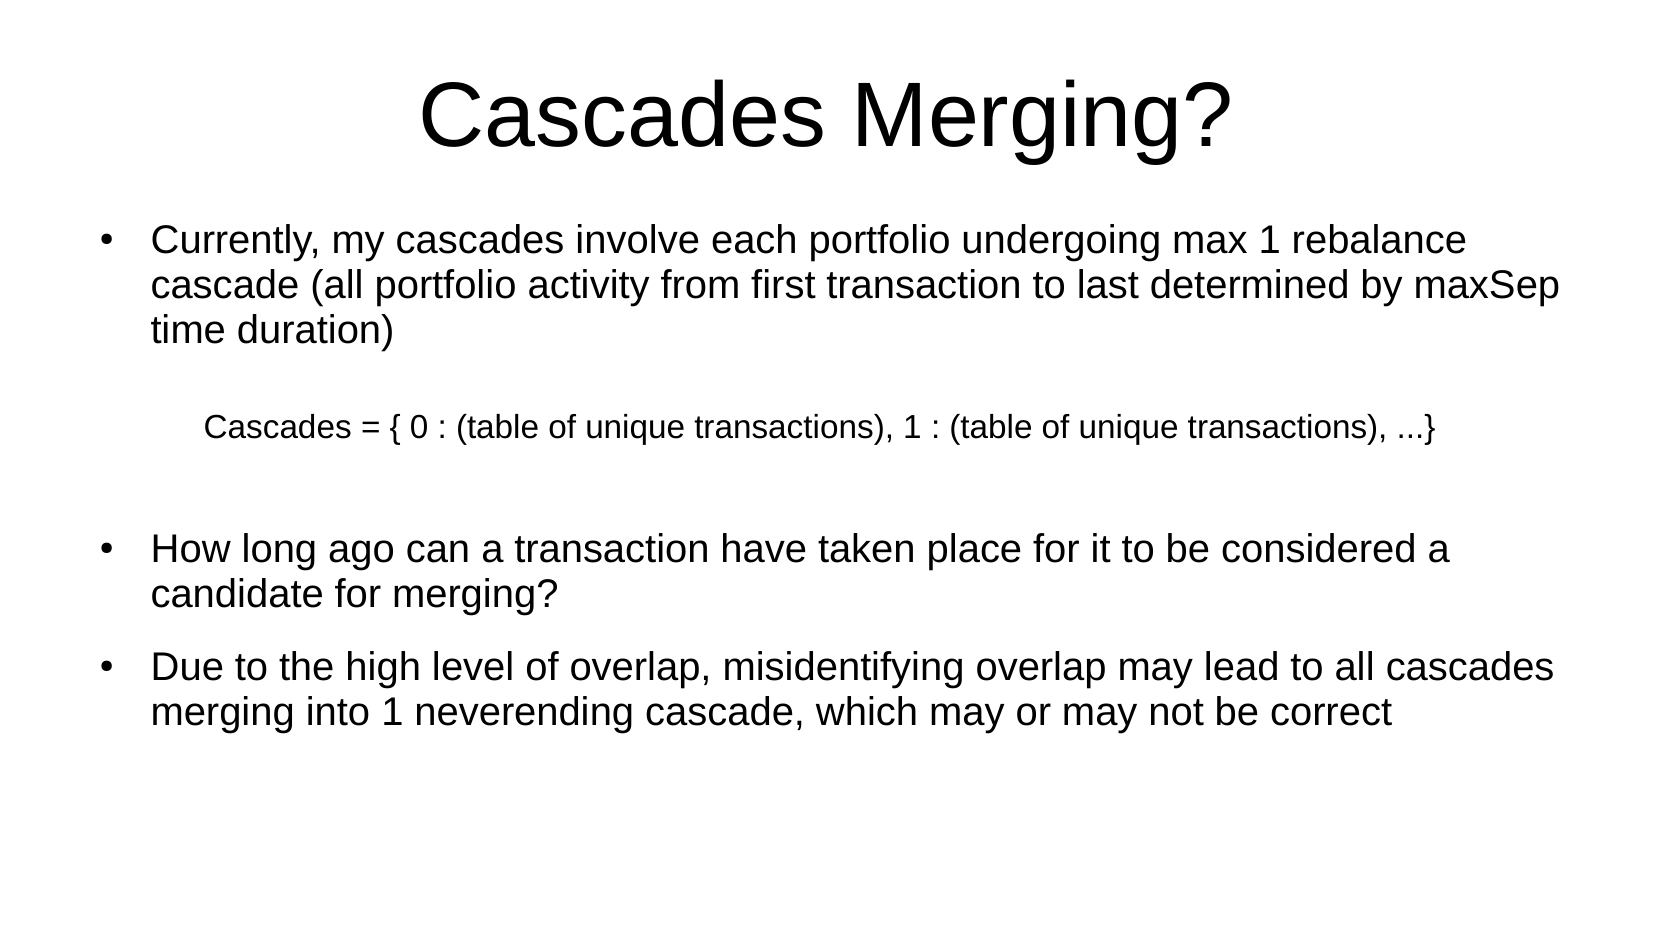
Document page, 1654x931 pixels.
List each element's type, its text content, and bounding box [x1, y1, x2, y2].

title Cascades Merging? [82, 37, 1571, 193]
text_box Cascades = { 0 : (table of unique transactions), 1 : (table of unique transactions), ...} [188, 401, 1501, 501]
list Currently, my cascades involve each portfolio undergoing max 1 rebalance cascade (all portfolio activity from first transaction to last determined by maxSep time duration) How long ago can a transaction have taken place for it to be considered a candidate for merging? Due to the high level of overlap, misidentifying overlap may lead to all cascades merging into 1 neverending cascade, which may or may not be correct [82, 217, 1571, 758]
